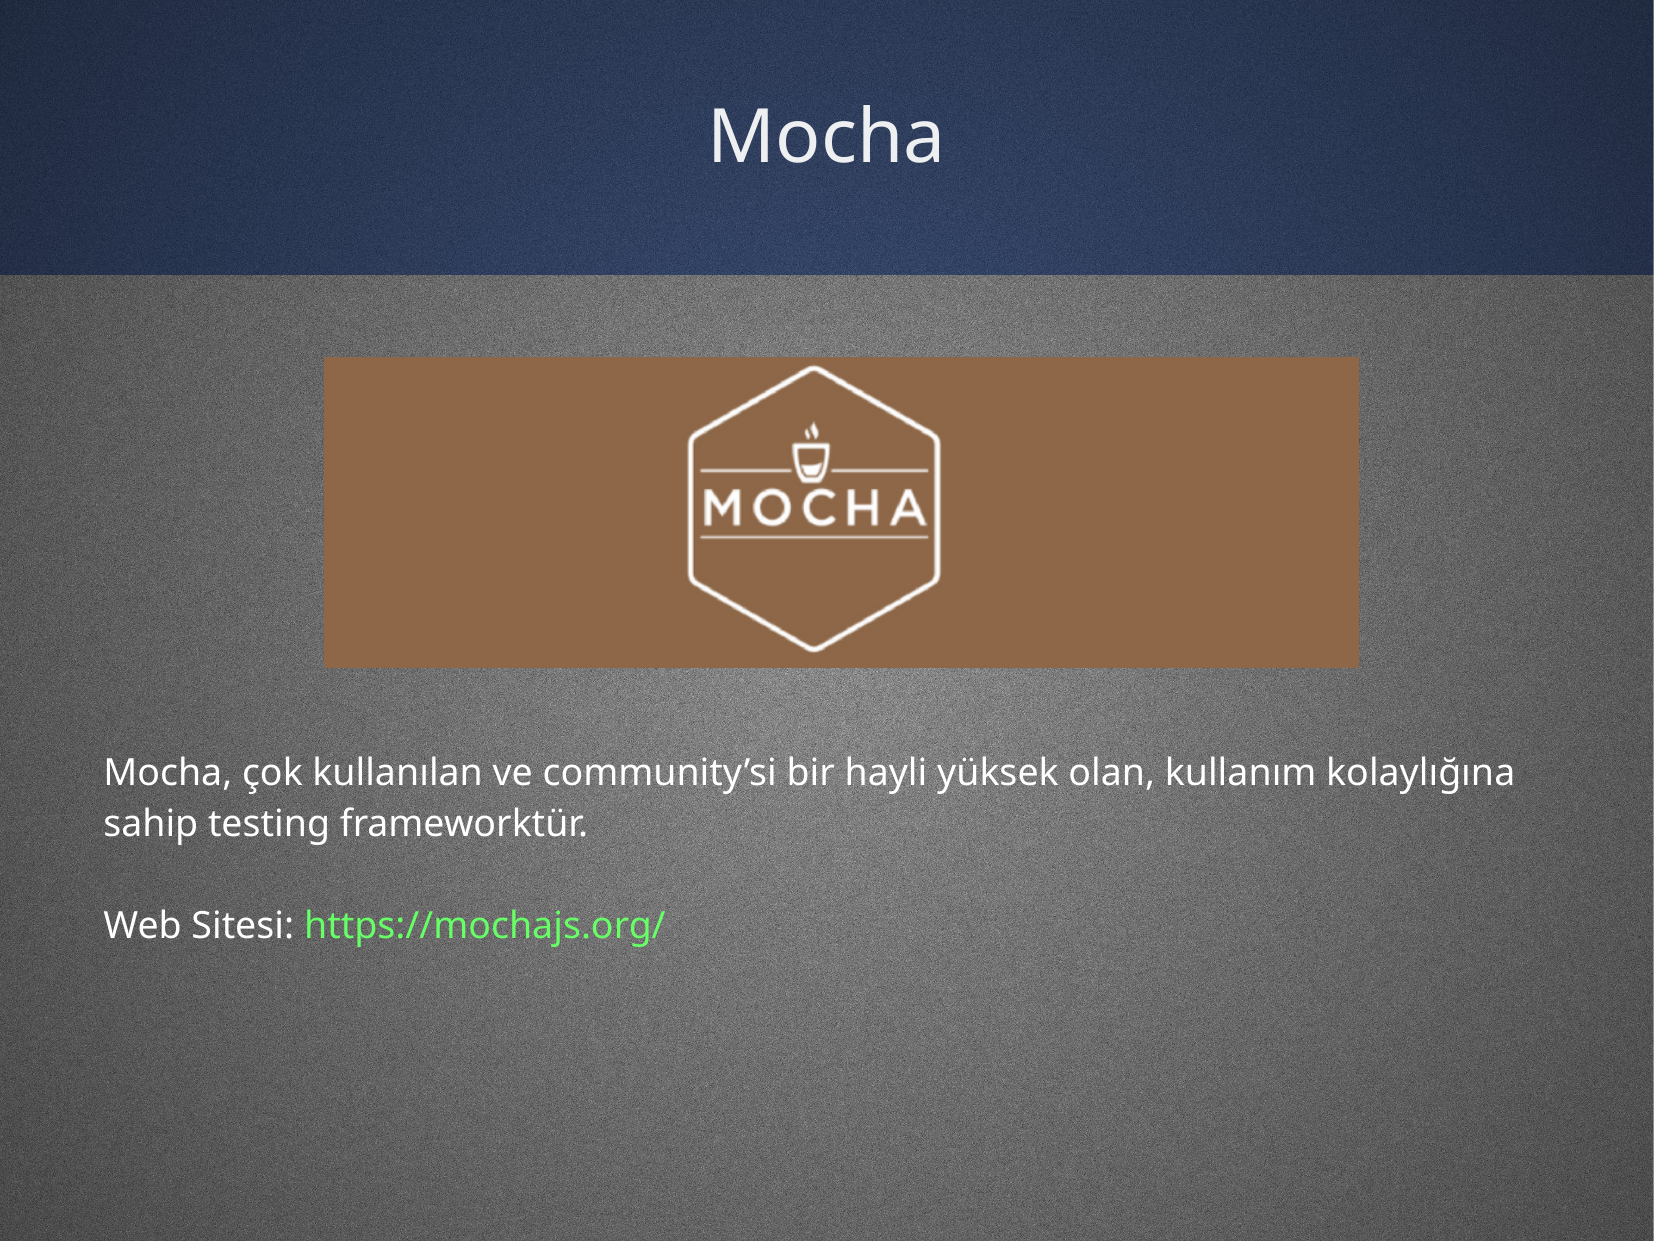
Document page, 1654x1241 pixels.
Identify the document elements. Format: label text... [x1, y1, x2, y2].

text_box Mocha, çok kullanılan ve community’si bir hayli yüksek olan, kullanım kolaylığına sahip testing frameworktür. Web Sitesi: https://mochajs.org/ [88, 738, 1536, 928]
picture [0, 0, 1654, 1241]
title Mocha [88, 29, 1565, 237]
